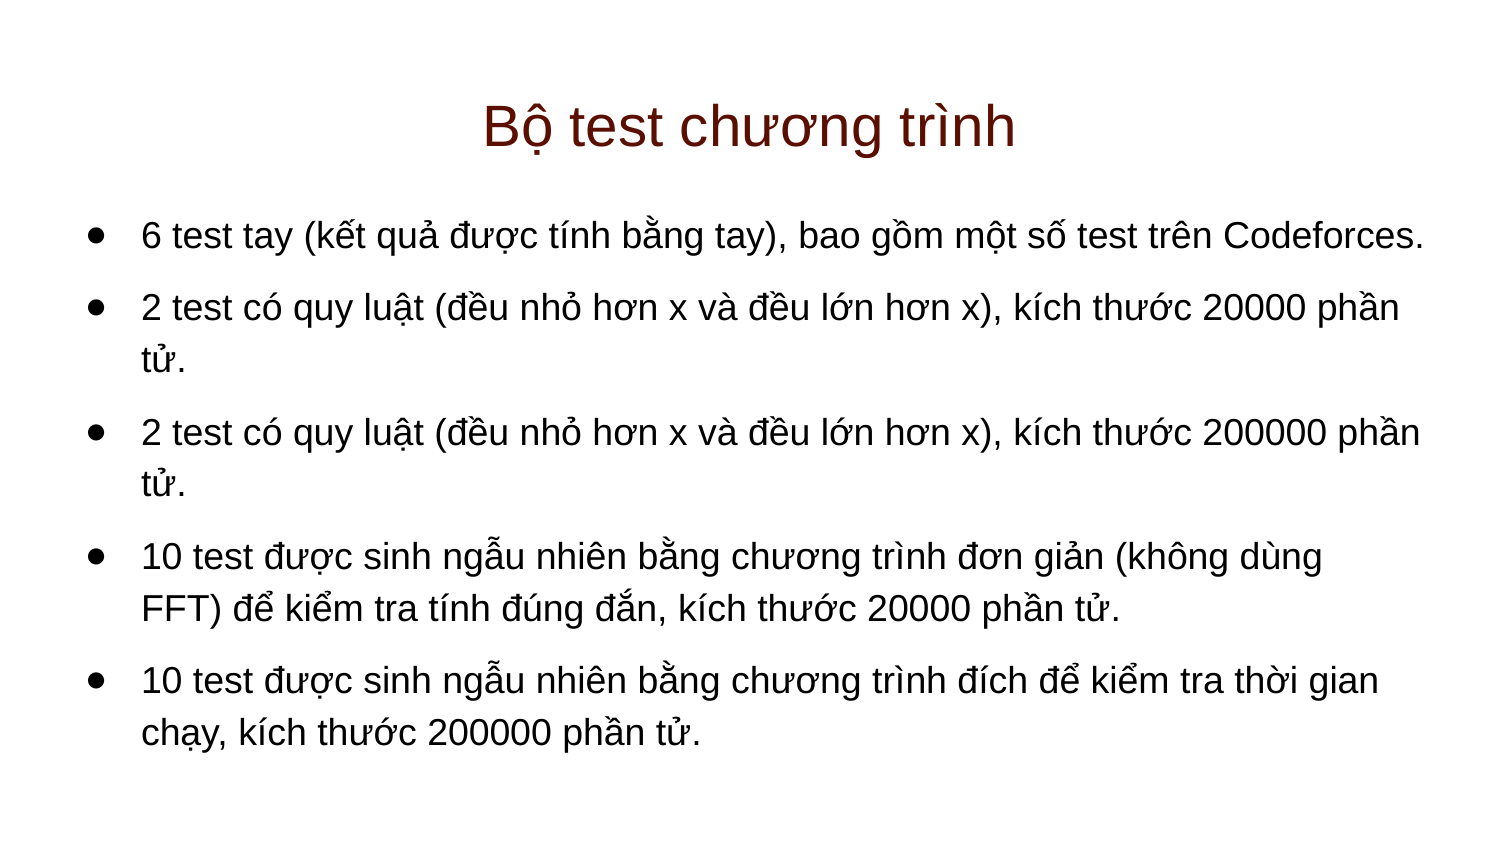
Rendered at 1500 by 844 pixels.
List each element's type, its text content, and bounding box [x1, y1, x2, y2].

title Bộ test chương trình [51, 72, 1449, 167]
list 6 test tay (kết quả được tính bằng tay), bao gồm một số test trên Codeforces. 2 test có quy luật (đều nhỏ hơn x và đều lớn hơn x), kích thước 20000 phần tử. 2 test có quy luật (đều nhỏ hơn x và đều lớn hơn x), kích thước 200000 phần tử. 10 test được sinh ngẫu nhiên bằng chương trình đơn giản (không dùng FFT) để kiểm tra tính đúng đắn, kích thước 20000 phần tử. 10 test được sinh ngẫu nhiên bằng chương trình đích để kiểm tra thời gian chạy, kích thước 200000 phần tử. [51, 189, 1449, 750]
